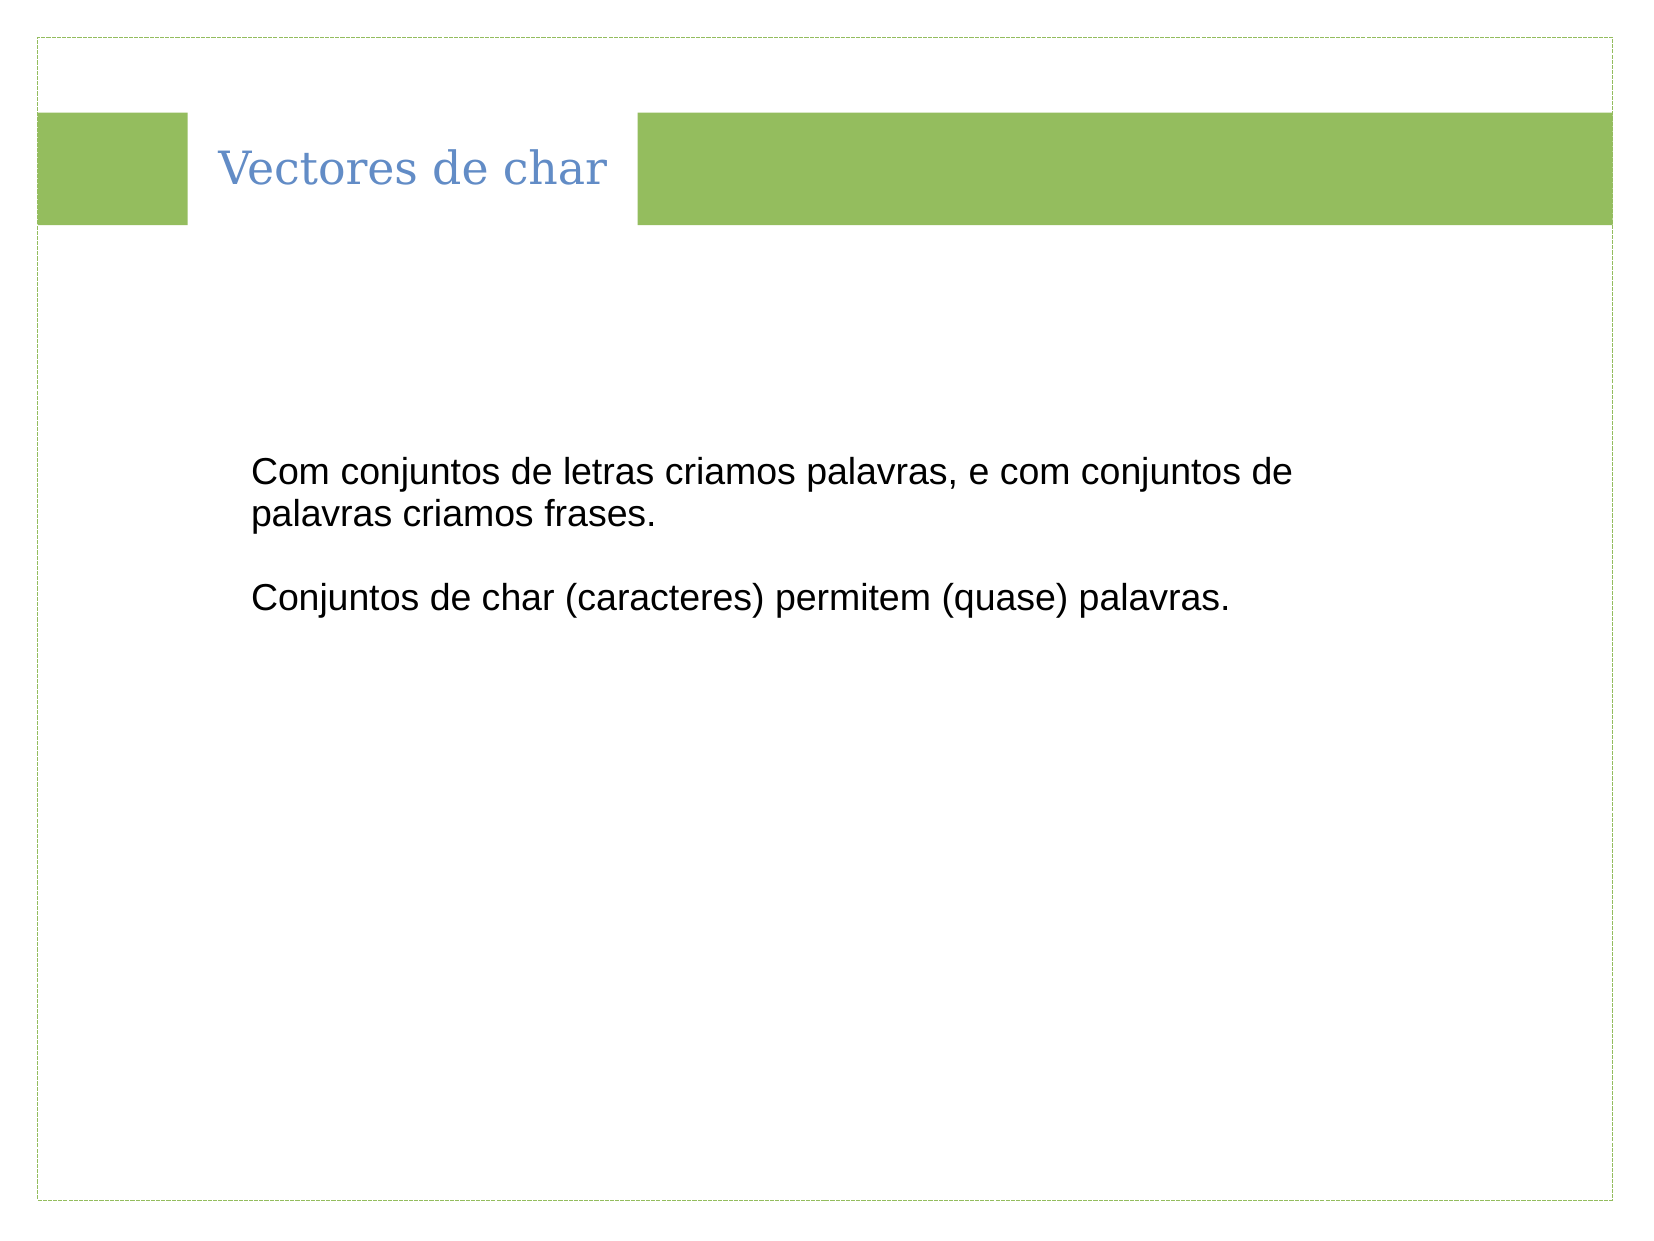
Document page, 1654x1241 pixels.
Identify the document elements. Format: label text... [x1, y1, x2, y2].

text_box Com conjuntos de letras criamos palavras, e com conjuntos de palavras criamos frases. Conjuntos de char (caracteres) permitem (quase) palavras. [236, 442, 1477, 626]
text_box Vectores de char [203, 134, 624, 203]
text_box [637, 112, 1613, 226]
text_box [37, 112, 188, 226]
